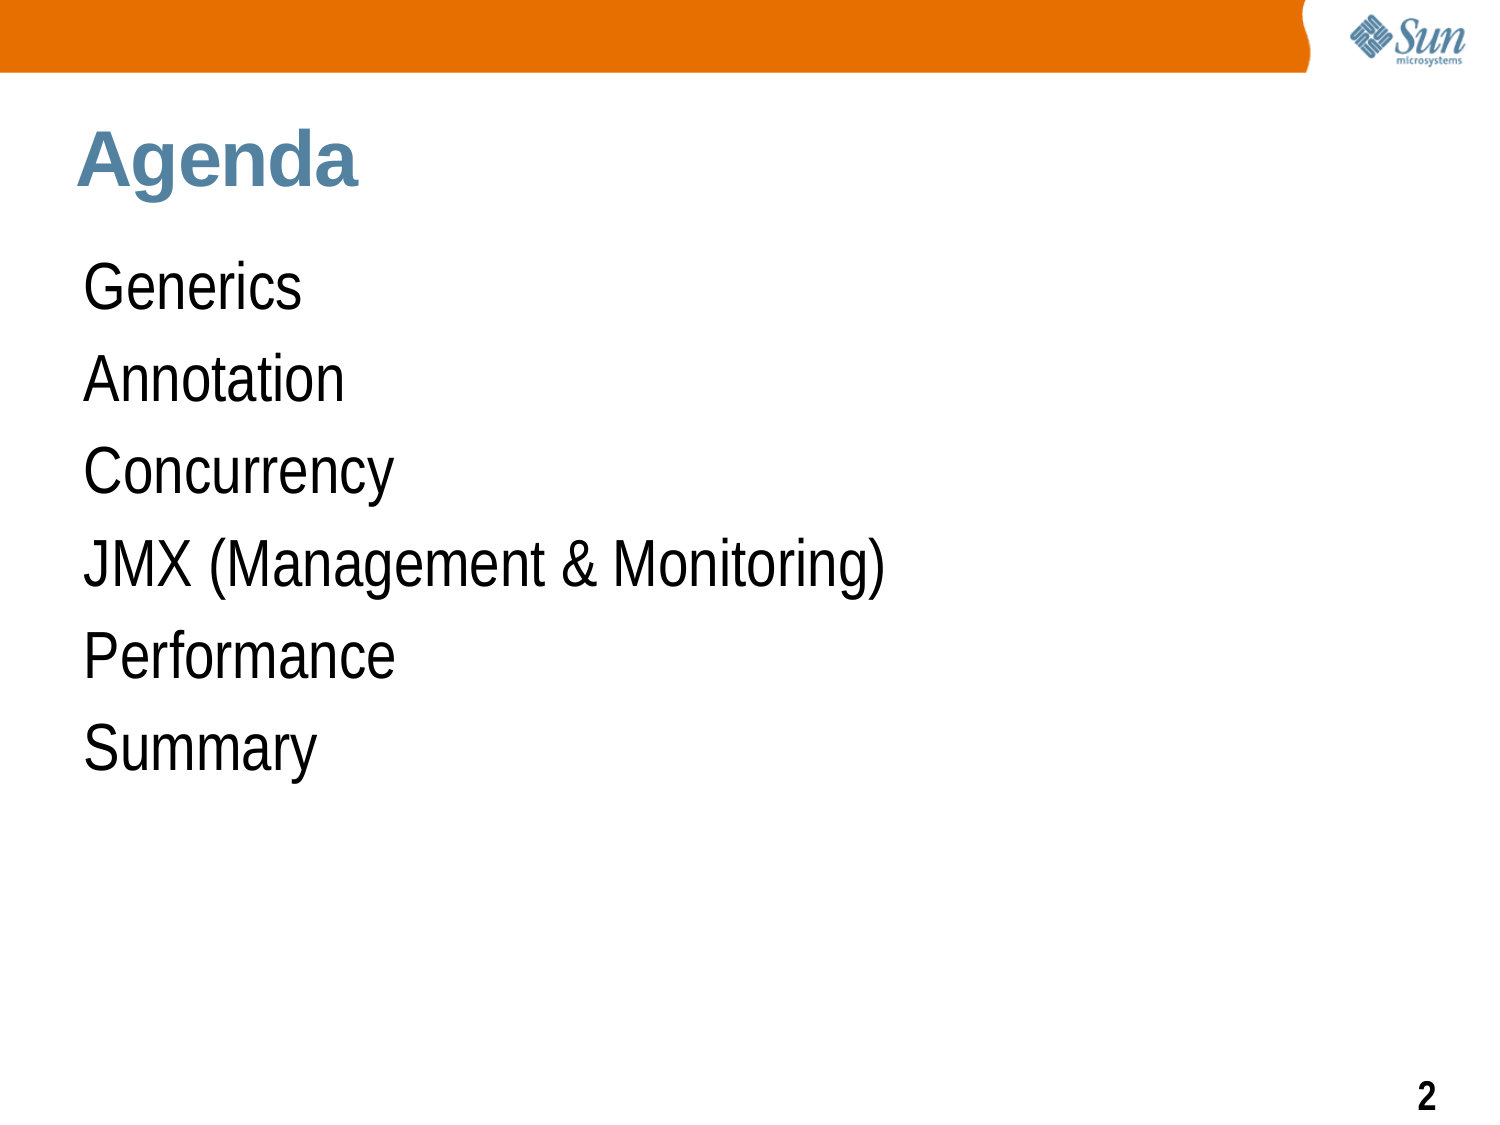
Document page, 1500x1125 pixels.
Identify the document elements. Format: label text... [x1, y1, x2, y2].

title Agenda [75, 122, 1438, 228]
picture [0, 0, 1500, 75]
list Generics Annotation Concurrency JMX (Management & Monitoring) Performance Summary [64, 257, 1402, 1017]
